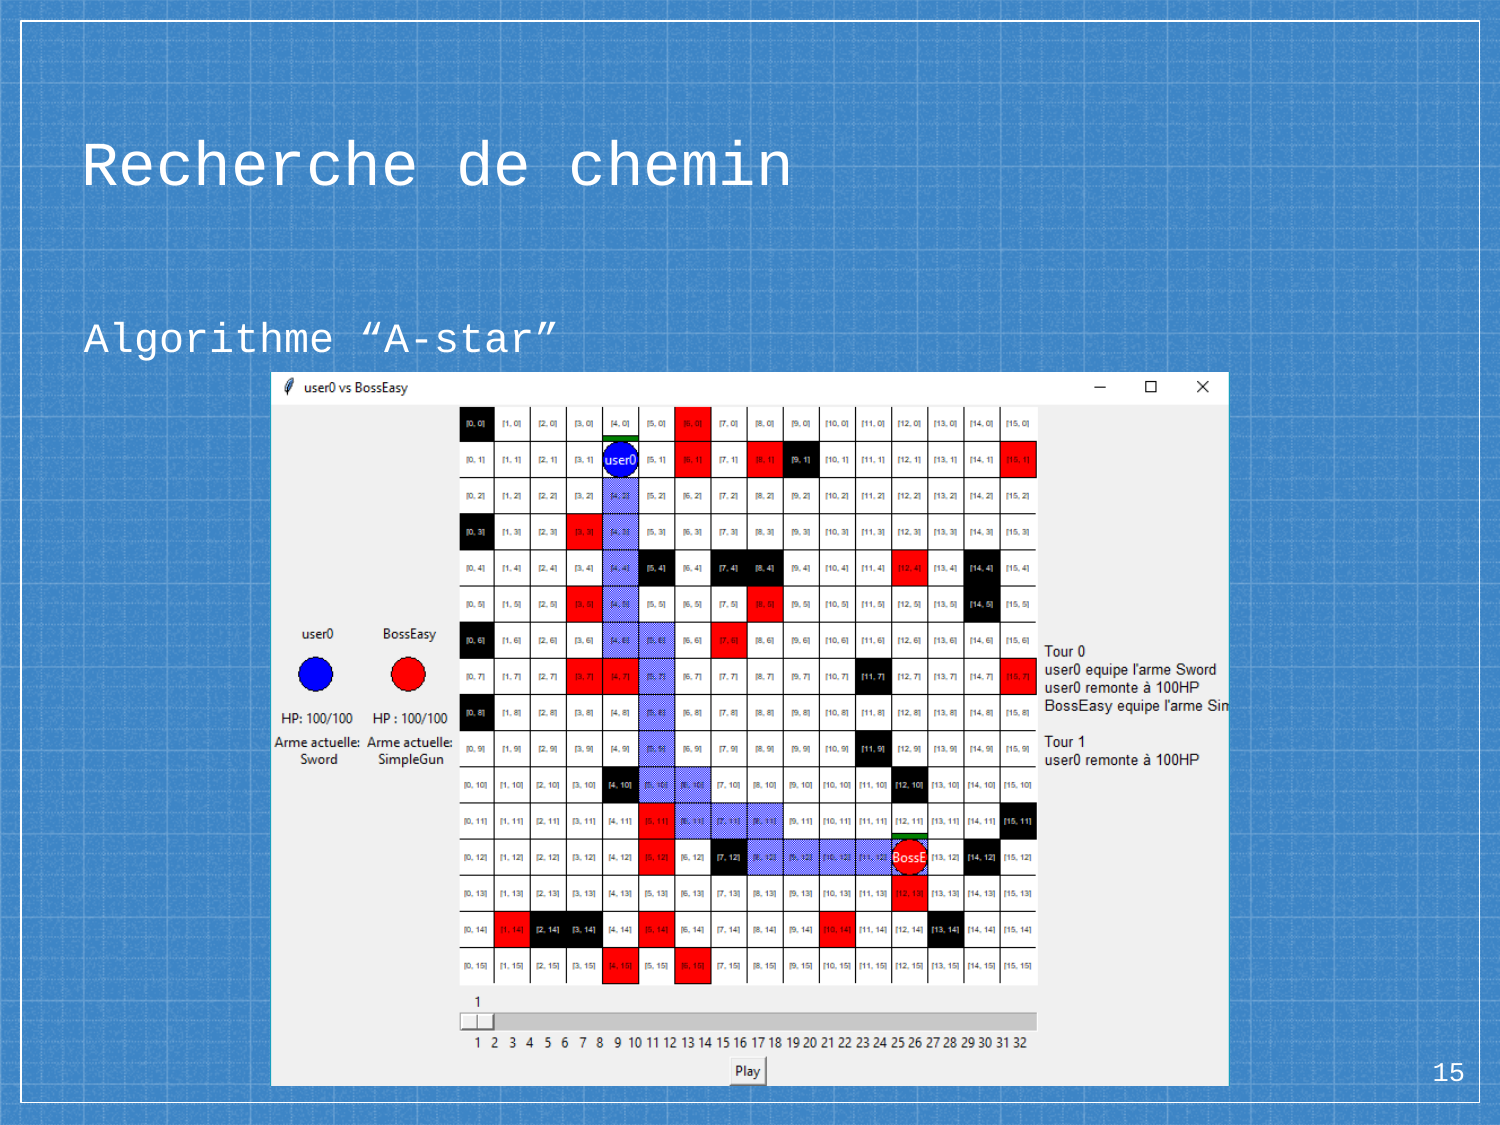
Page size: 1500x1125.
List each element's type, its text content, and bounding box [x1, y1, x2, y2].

list Algorithme “A-star” [69, 271, 742, 1087]
picture [0, 0, 1500, 1125]
picture [22, 22, 1479, 1102]
title Recherche de chemin [66, 108, 1417, 199]
slide_number <number> [1403, 1038, 1494, 1125]
